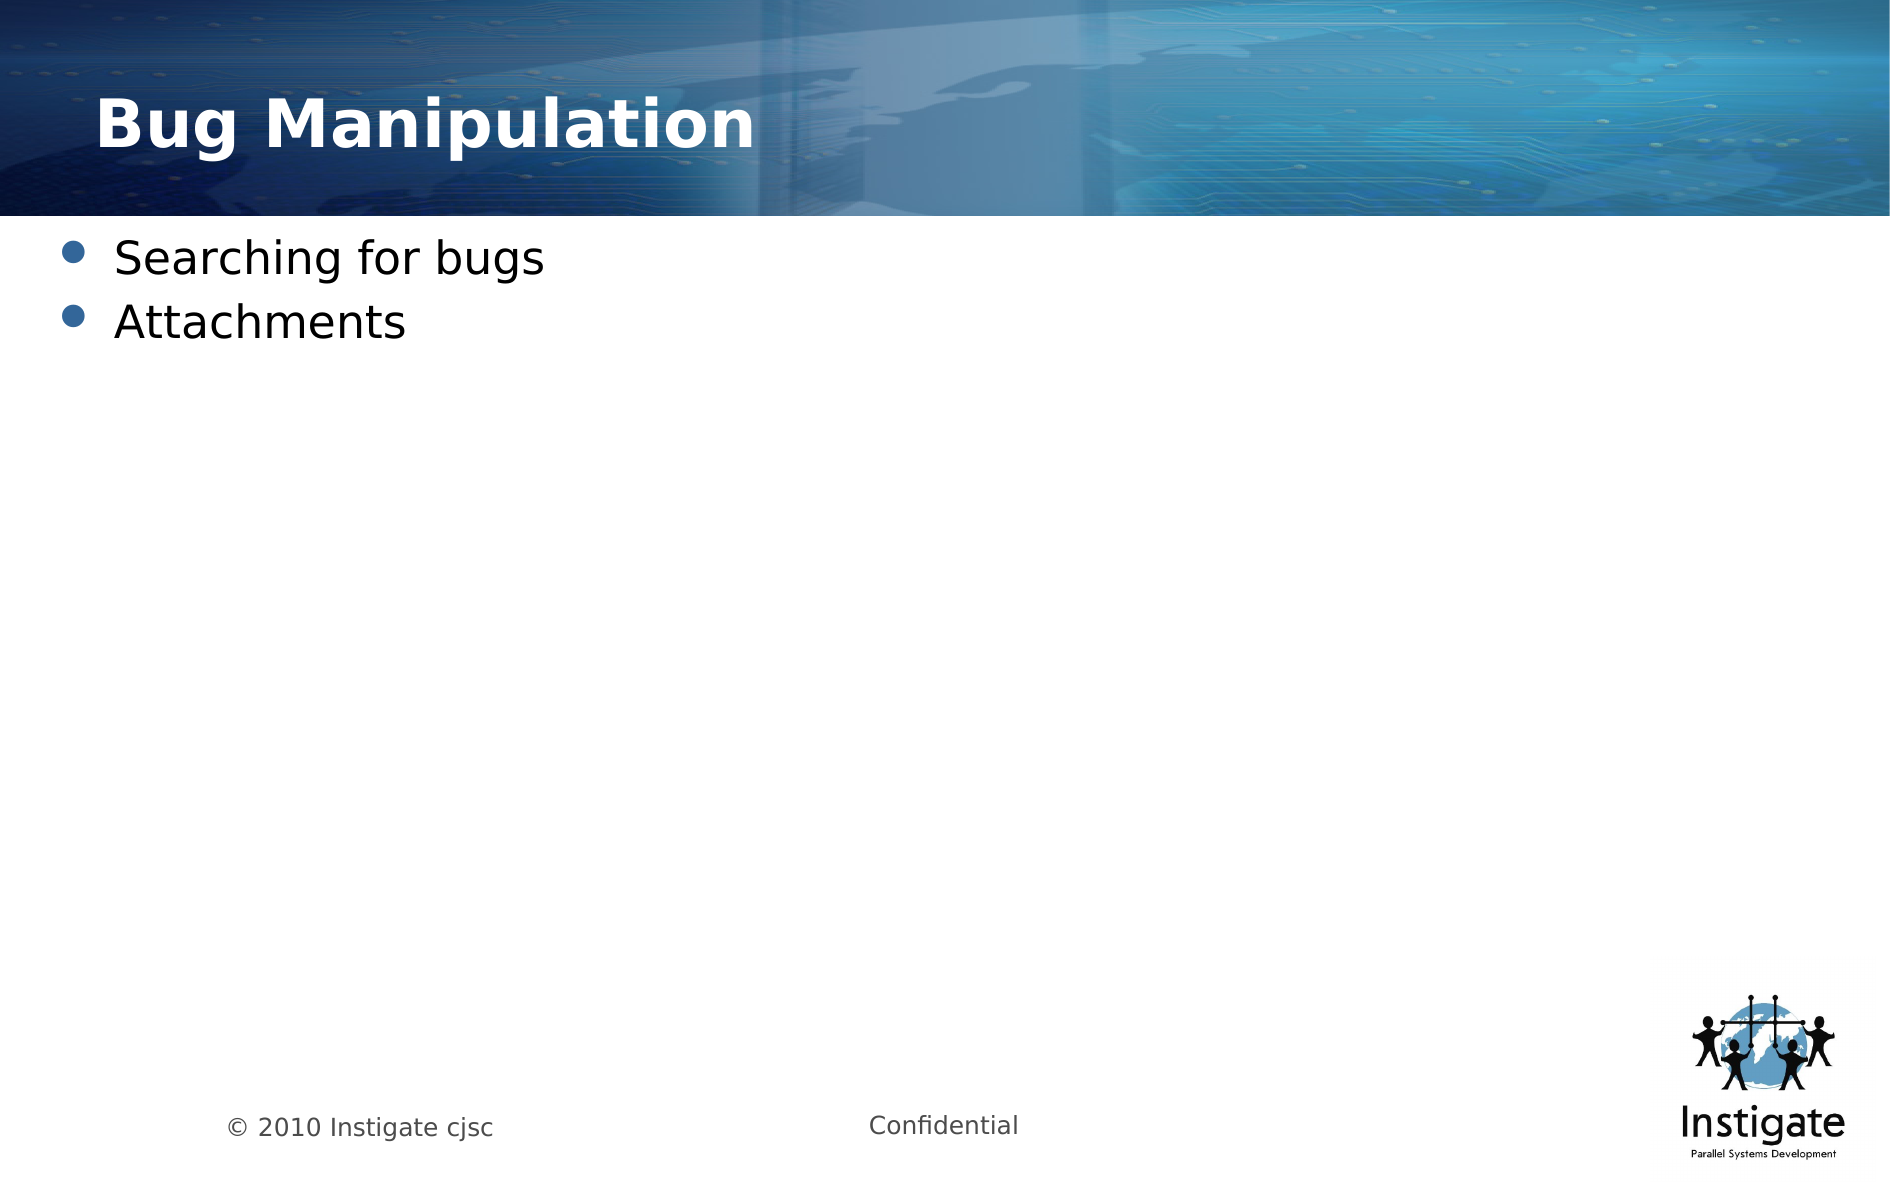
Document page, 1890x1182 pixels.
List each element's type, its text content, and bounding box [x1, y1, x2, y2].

title Bug Manipulation [94, 54, 1793, 210]
picture [0, 0, 1890, 216]
list Searching for bugs Attachments [59, 236, 1831, 1001]
picture [1650, 956, 1876, 1182]
